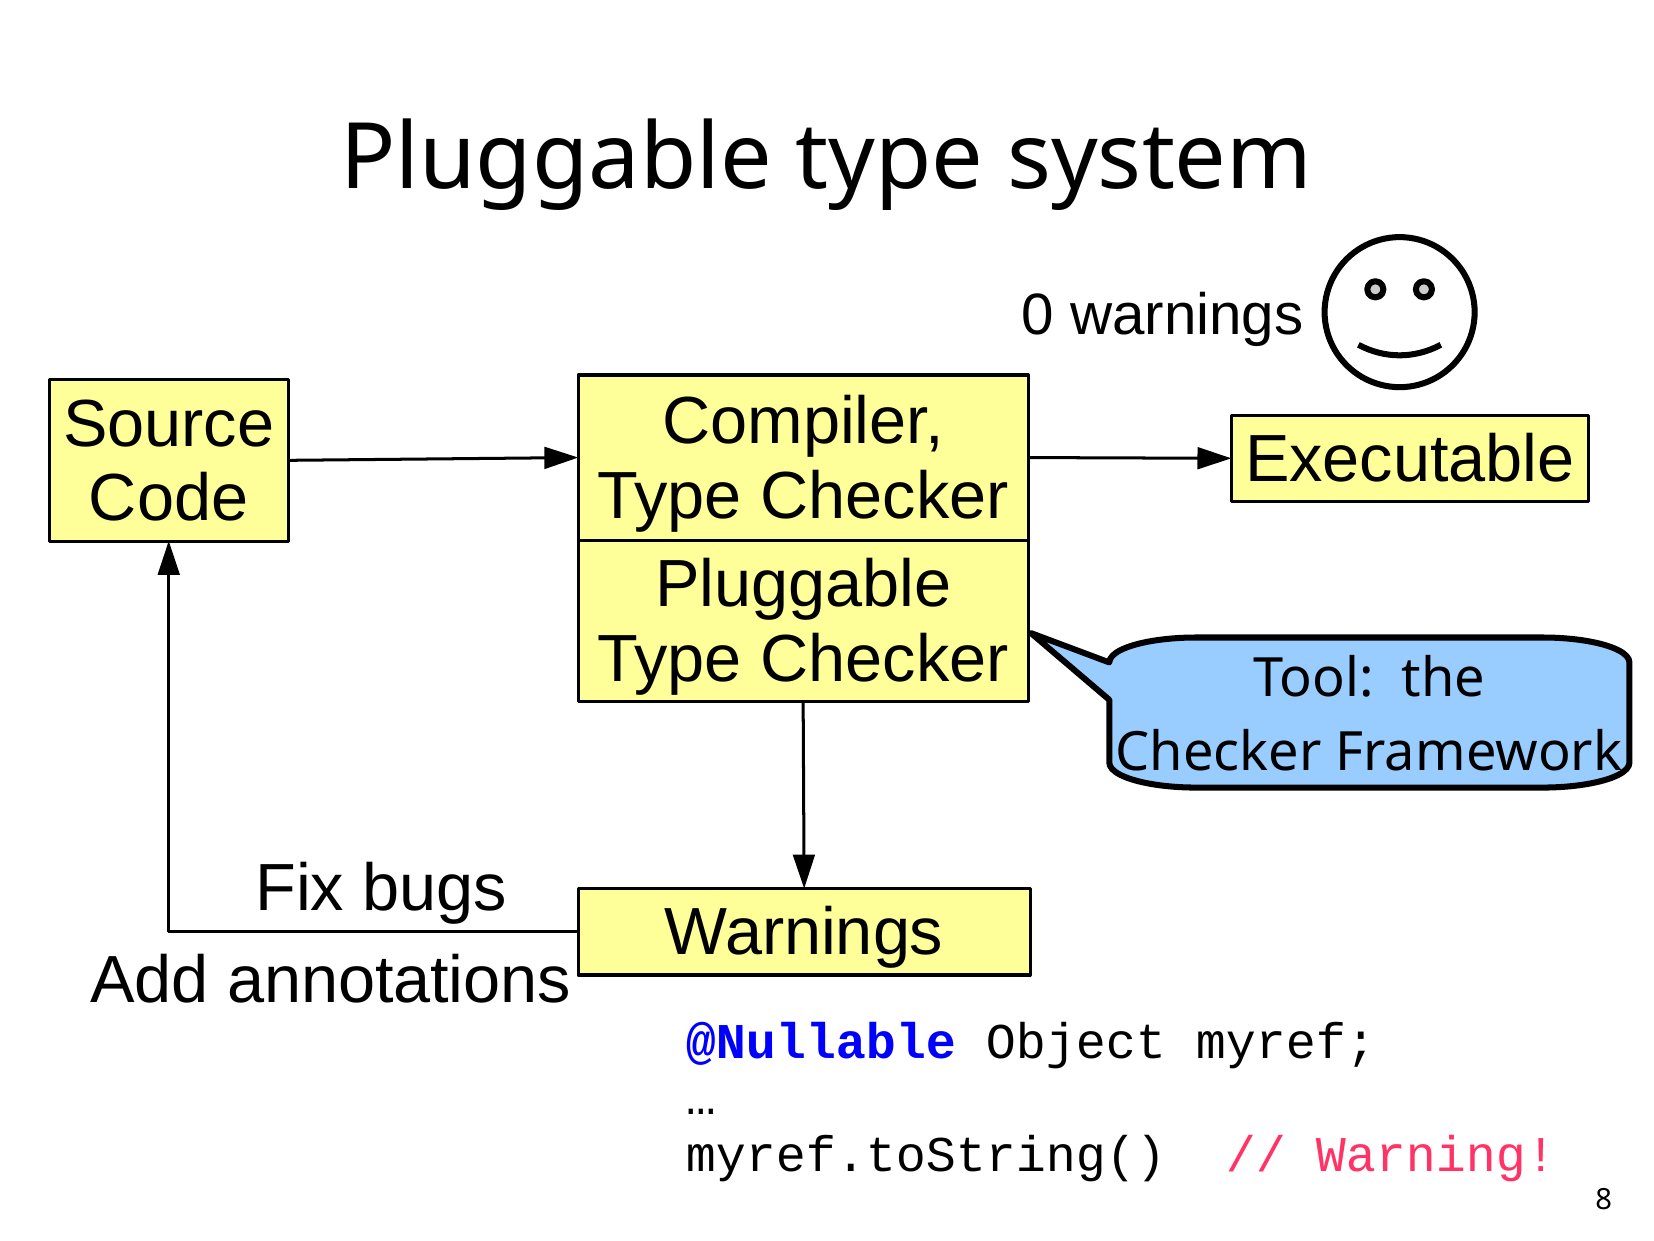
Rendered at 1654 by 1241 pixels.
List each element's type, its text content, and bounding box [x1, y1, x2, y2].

text_box 0 warnings [1006, 274, 1319, 355]
text_box Add annotations [75, 935, 589, 1025]
text_box Warnings [578, 888, 1031, 976]
title Pluggable type system [82, 56, 1571, 250]
text_box Compiler, Type Checker [578, 375, 1029, 539]
text_box Fix bugs [240, 843, 523, 930]
text_box [1324, 237, 1475, 388]
text_box Source Code [49, 379, 289, 542]
text_box Pluggable Type Checker [578, 540, 1029, 702]
text_box Executable [1231, 415, 1589, 502]
text_box @Nullable Object myref; … myref.toString() // Warning! [671, 1008, 1571, 1194]
text_box Tool: the Checker Framework [1031, 633, 1630, 788]
